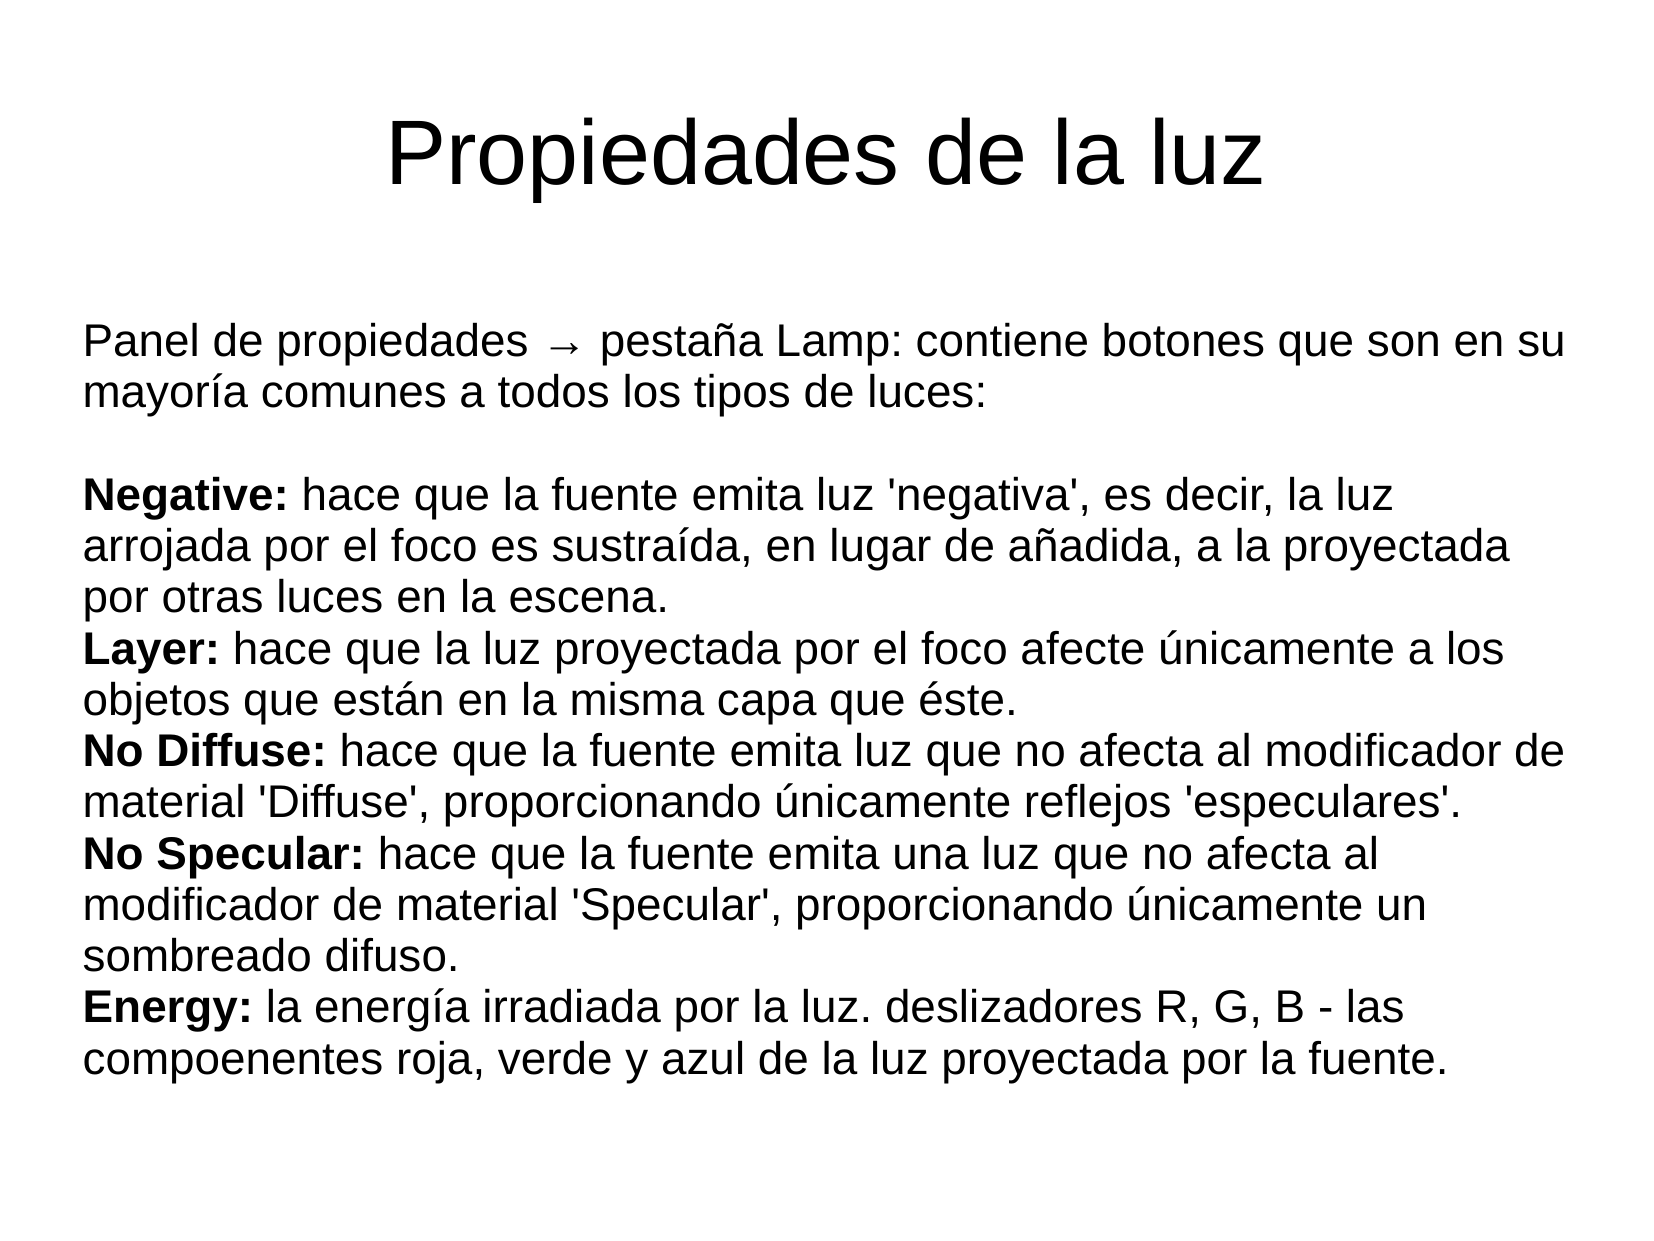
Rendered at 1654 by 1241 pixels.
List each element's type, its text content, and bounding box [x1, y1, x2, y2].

title Propiedades de la luz [82, 56, 1571, 250]
subtitle Panel de propiedades → pestaña Lamp: contiene botones que son en su mayoría comunes a todos los tipos de luces: Negative: hace que la fuente emita luz 'negativa', es decir, la luz arrojada por el foco es sustraída, en lugar de añadida, a la proyectada por otras luces en la escena. Layer: hace que la luz proyectada por el foco afecte únicamente a los objetos que están en la misma capa que éste. No Diffuse: hace que la fuente emita luz que no afecta al modificador de material 'Diffuse', proporcionando únicamente reflejos 'especulares'. No Specular: hace que la fuente emita una luz que no afecta al modificador de material 'Specular', proporcionando únicamente un sombreado difuso. Energy: la energía irradiada por la luz. deslizadores R, G, B - las compoenentes roja, verde y azul de la luz proyectada por la fuente. [82, 297, 1571, 1102]
